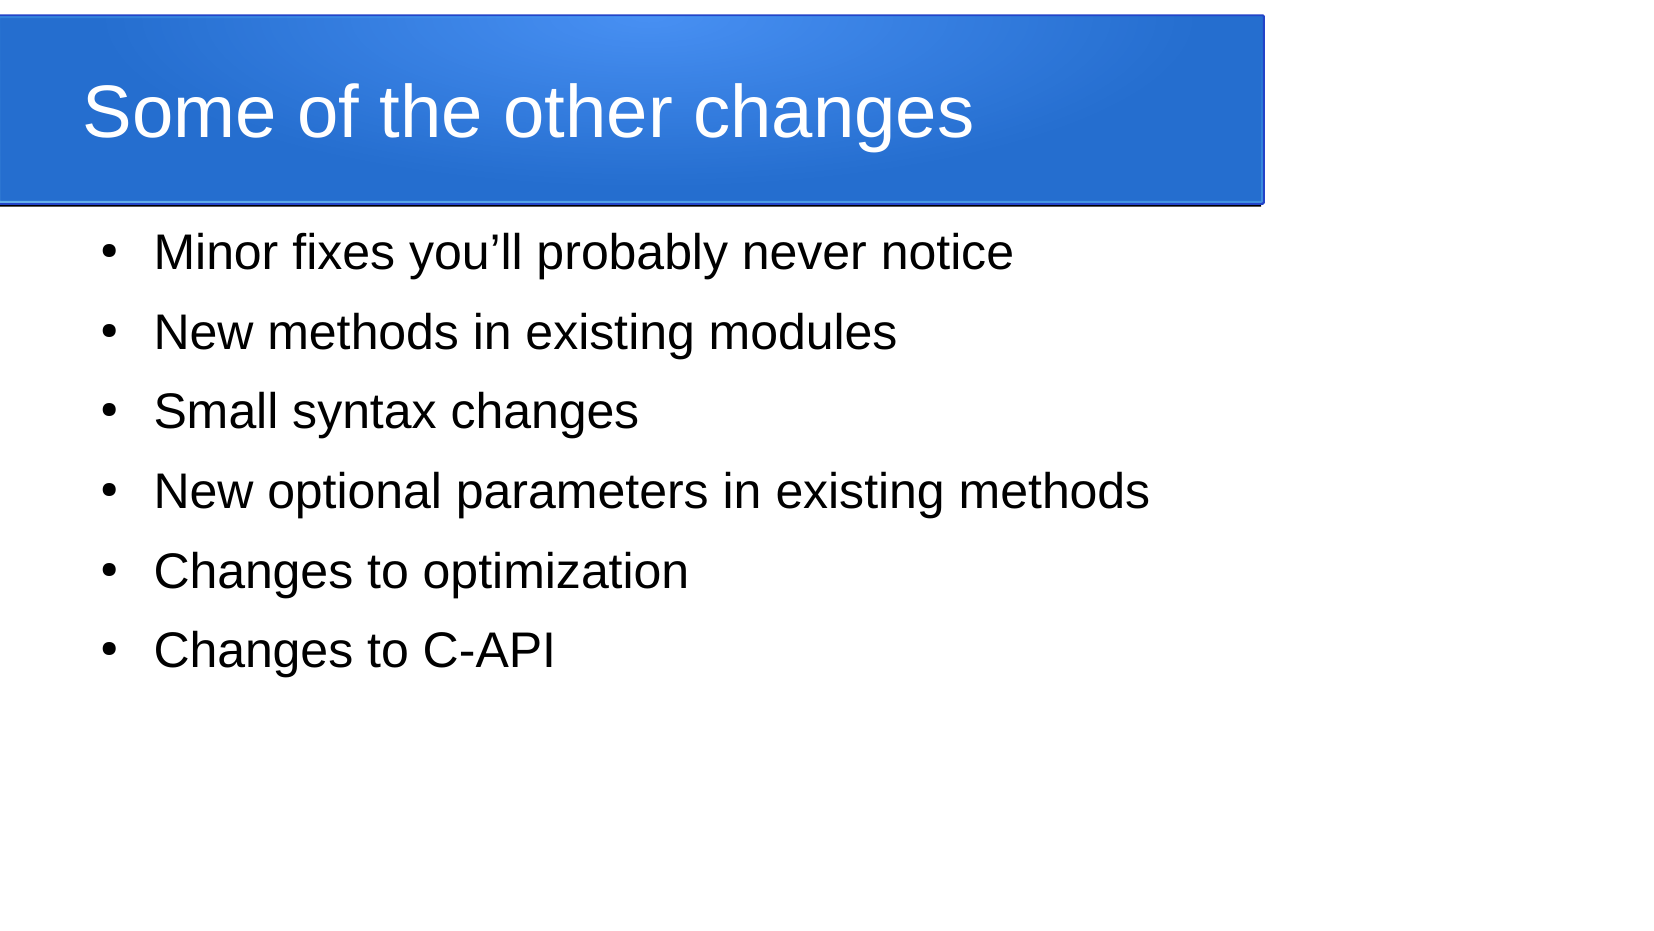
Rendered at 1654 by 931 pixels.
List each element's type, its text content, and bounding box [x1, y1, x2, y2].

title Some of the other changes [82, 35, 1235, 189]
list Minor fixes you’ll probably never notice New methods in existing modules Small syntax changes New optional parameters in existing methods Changes to optimization Changes to C-API [82, 224, 1571, 856]
